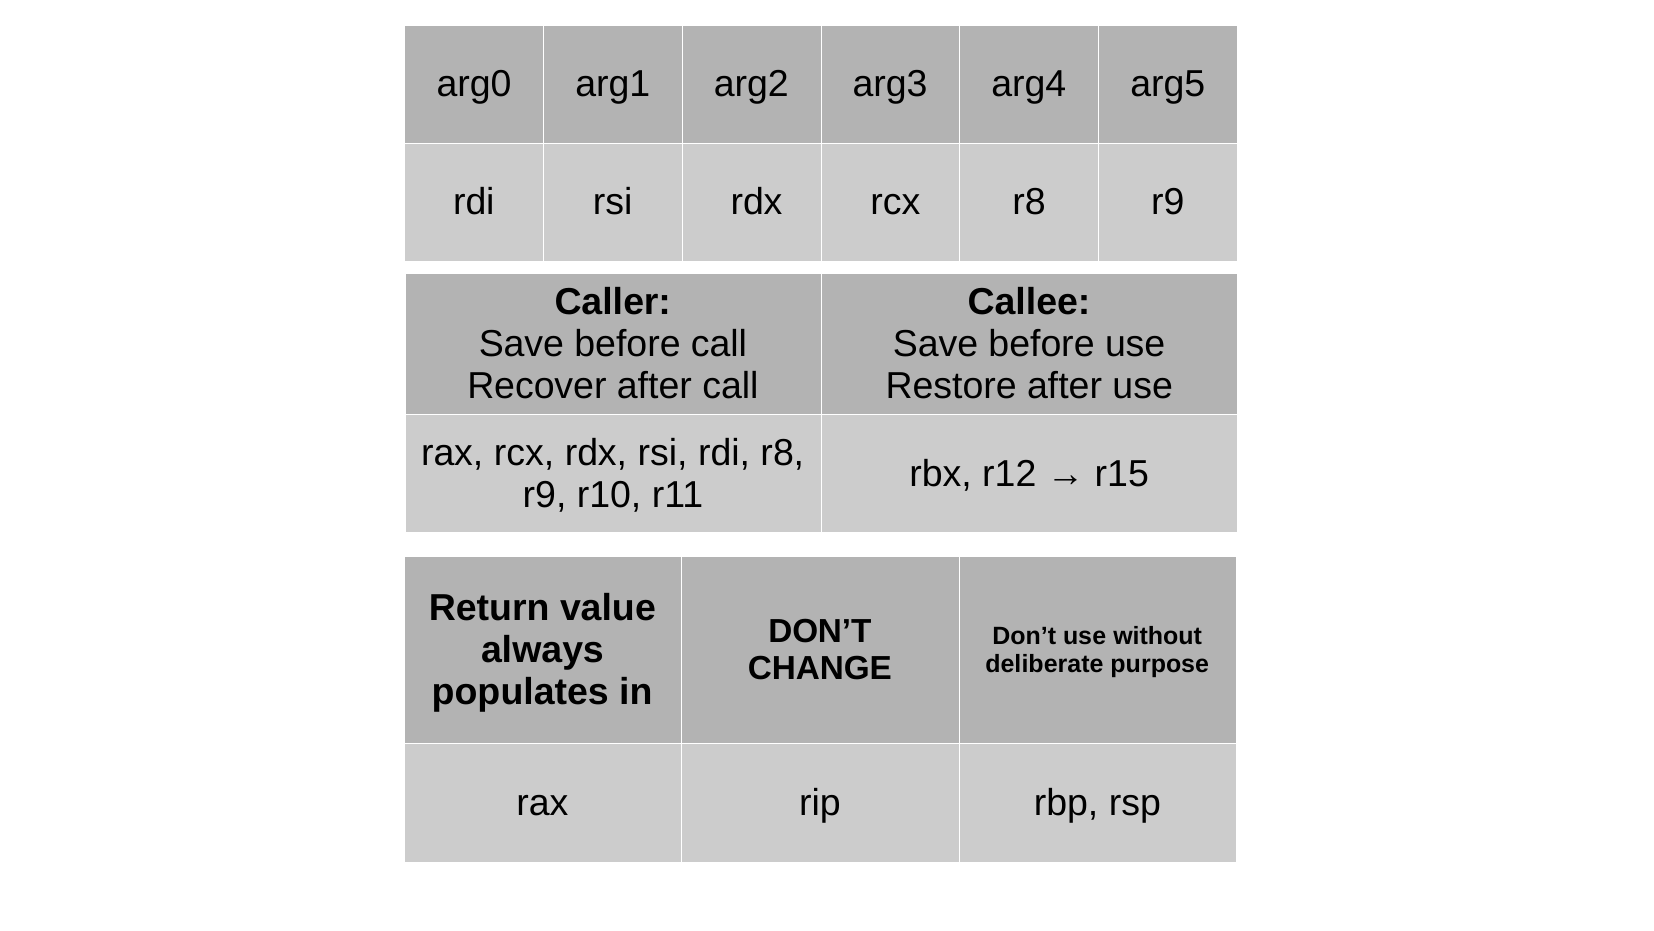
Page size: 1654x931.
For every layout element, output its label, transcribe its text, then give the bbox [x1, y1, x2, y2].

table_header arg2 [683, 26, 821, 143]
table_header Callee: Save before use Restore after use [822, 274, 1237, 414]
table_cell rsi [544, 144, 682, 261]
table_cell rax, rcx, rdx, rsi, rdi, r8, r9, r10, r11 [406, 415, 821, 532]
table_header DON’T CHANGE [682, 557, 959, 743]
table_cell rbp, rsp [960, 744, 1236, 862]
table_header Return value always populates in [405, 557, 681, 743]
table_header Don’t use without deliberate purpose [960, 557, 1236, 743]
table_cell r8 [960, 144, 1098, 261]
table_cell rdx [683, 144, 821, 261]
table_cell rax [405, 744, 681, 862]
table_header arg4 [960, 26, 1098, 143]
table_cell rdi [405, 144, 543, 261]
table_header arg1 [544, 26, 682, 143]
table_cell r9 [1099, 144, 1237, 261]
table_cell rip [682, 744, 959, 862]
table_header arg5 [1099, 26, 1237, 143]
table_cell rcx [822, 144, 959, 261]
table_header Caller: Save before call Recover after call [406, 274, 821, 414]
table_header arg3 [822, 26, 959, 143]
table_header arg0 [405, 26, 543, 143]
table_cell rbx, r12 → r15 [822, 415, 1237, 532]
